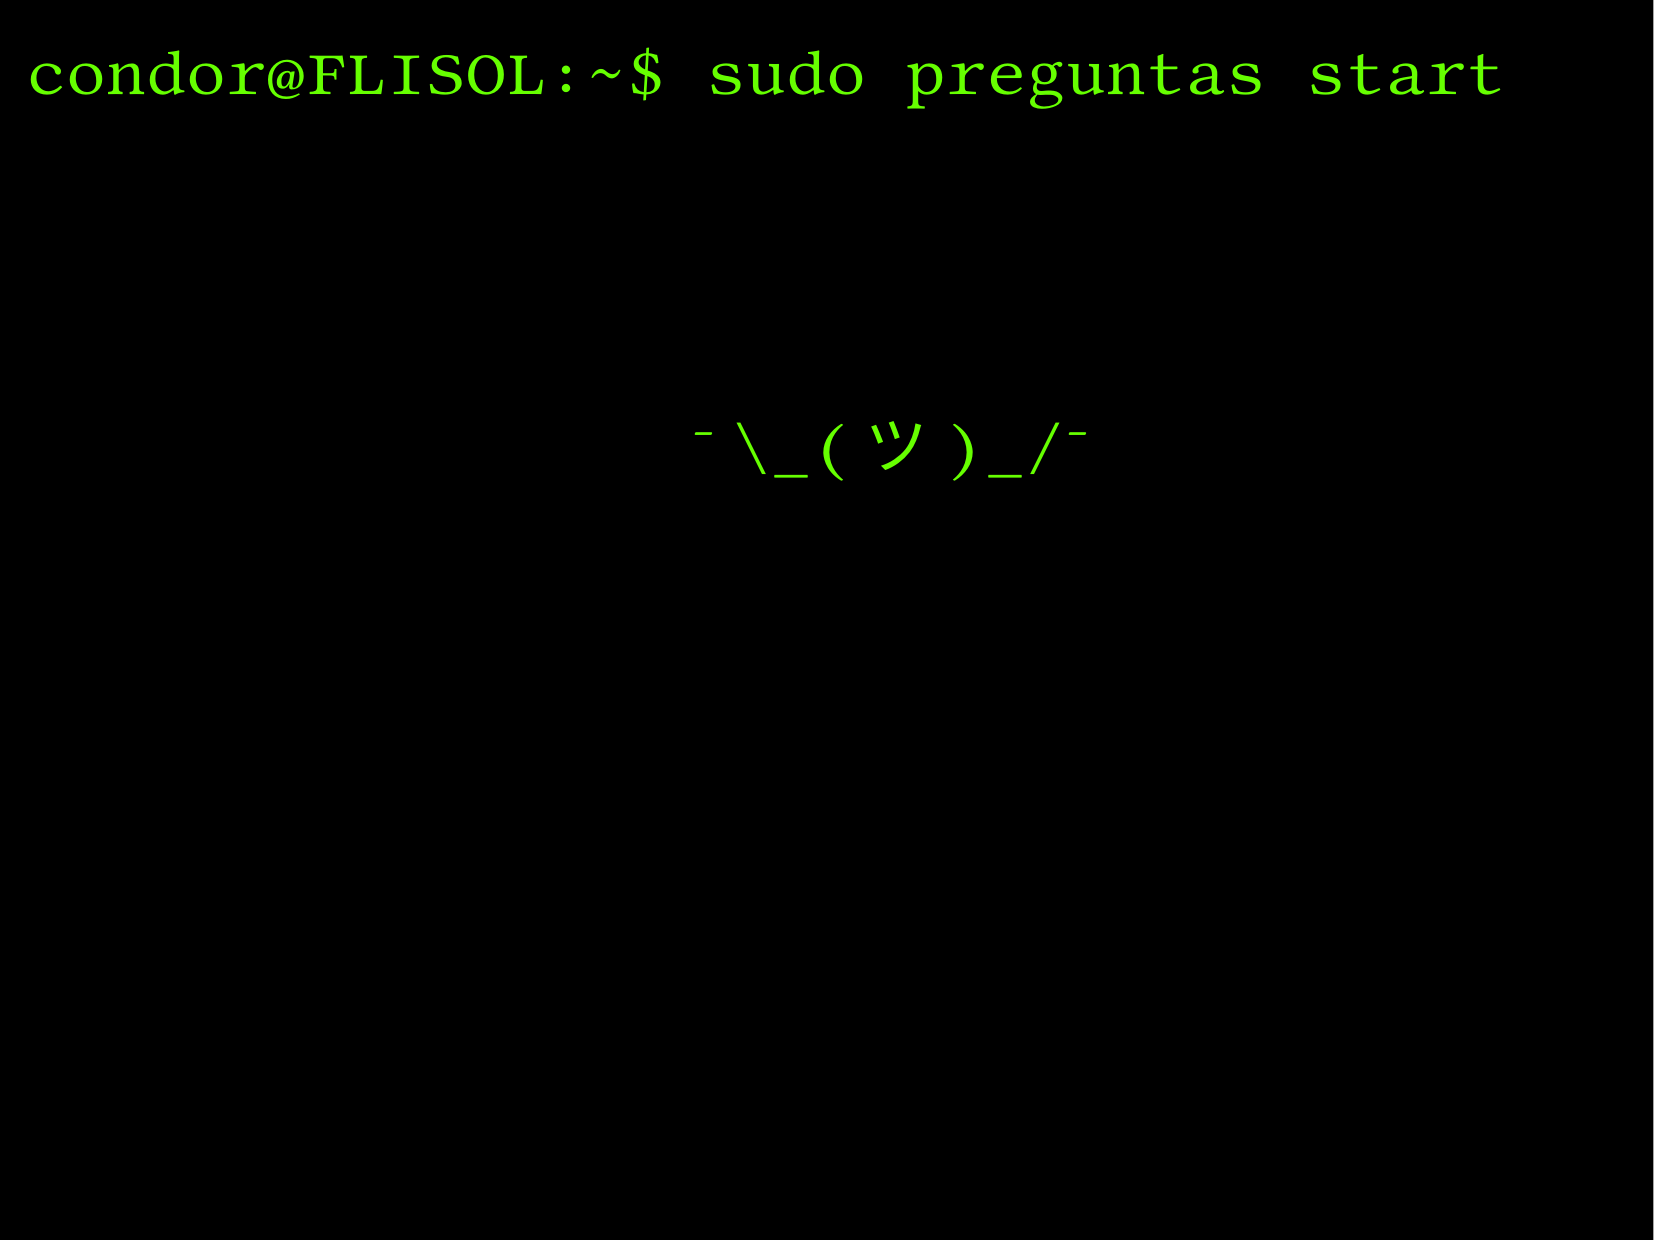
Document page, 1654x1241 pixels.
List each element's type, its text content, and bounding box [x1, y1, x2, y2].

text_box condor@FLISOL:~$ sudo preguntas start ¯\_(ツ)_/¯ [11, 31, 1654, 711]
